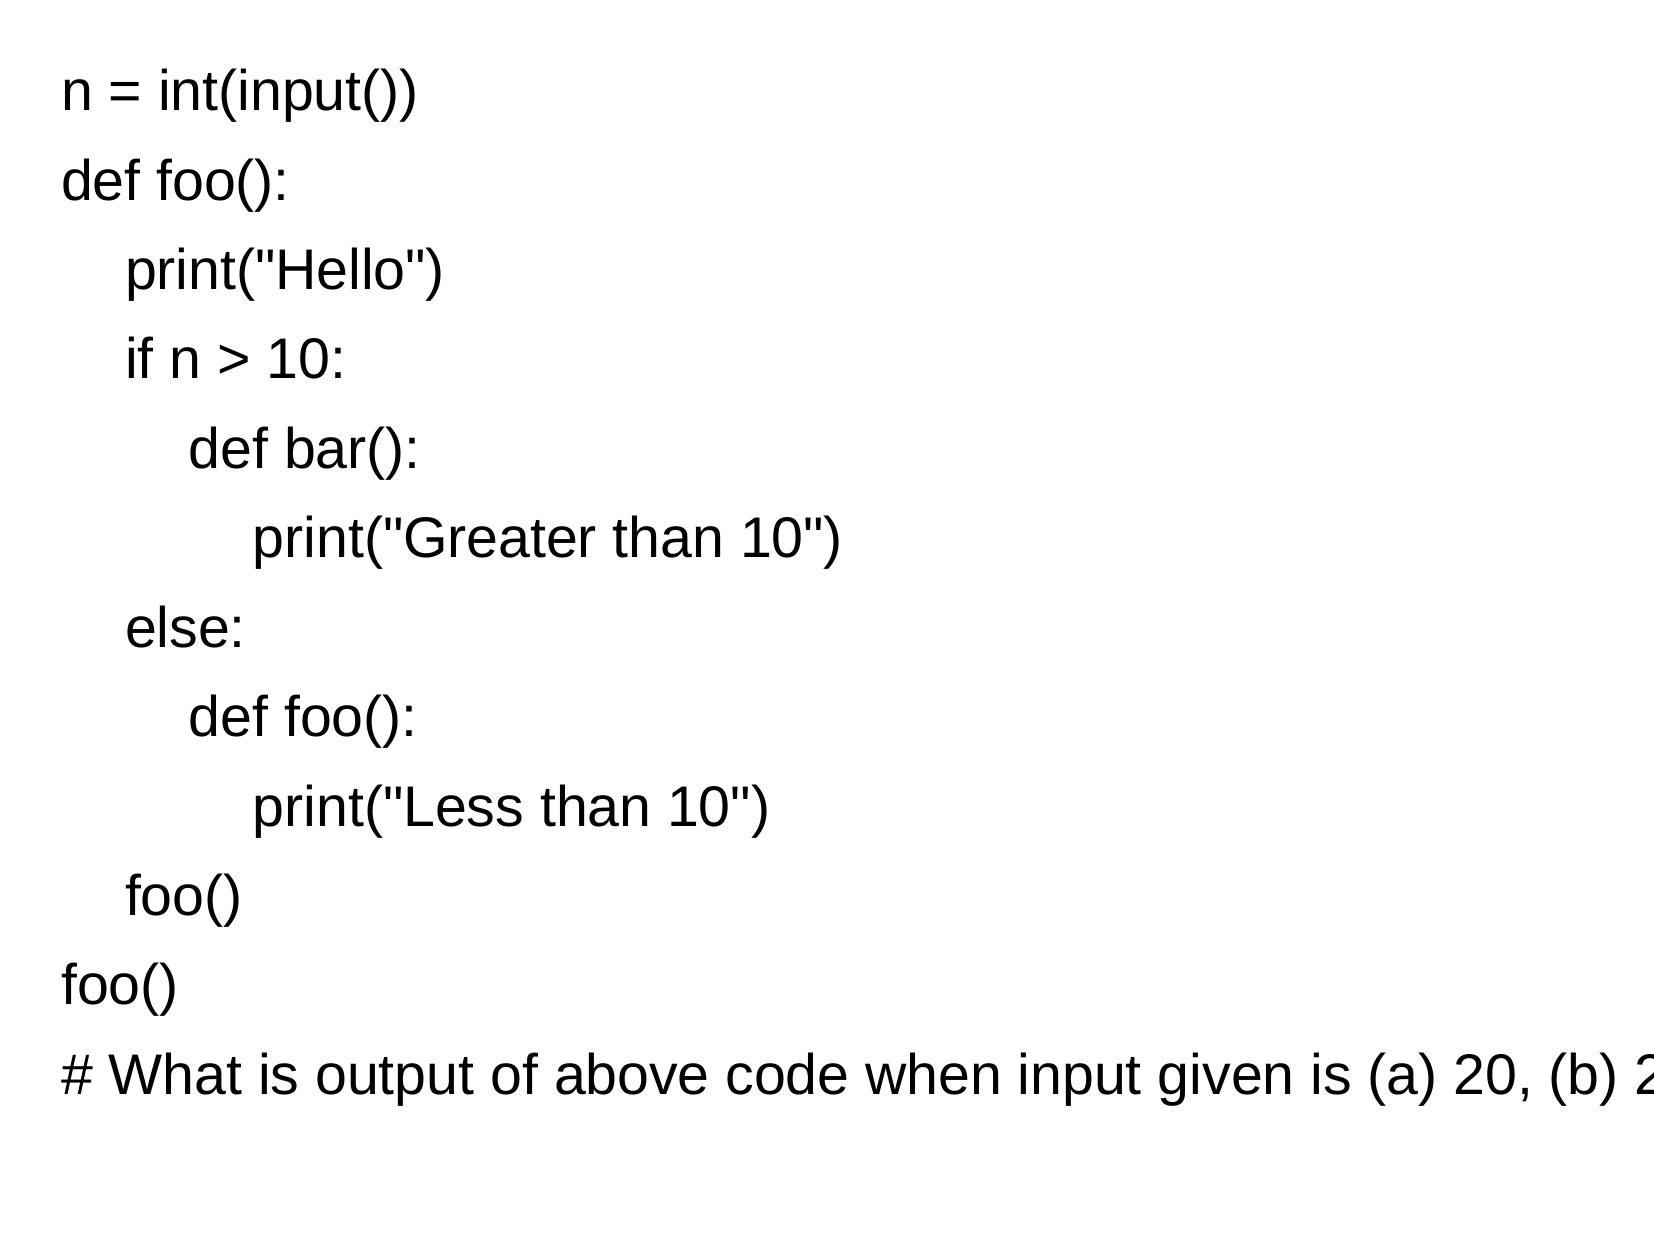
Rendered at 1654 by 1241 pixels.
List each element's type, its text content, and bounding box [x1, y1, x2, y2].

list n = int(input()) def foo(): print("Hello") if n > 10: def bar(): print("Greater than 10") else: def foo(): print("Less than 10") foo() foo() # What is output of above code when input given is (a) 20, (b) 2 [0, 59, 1654, 1123]
